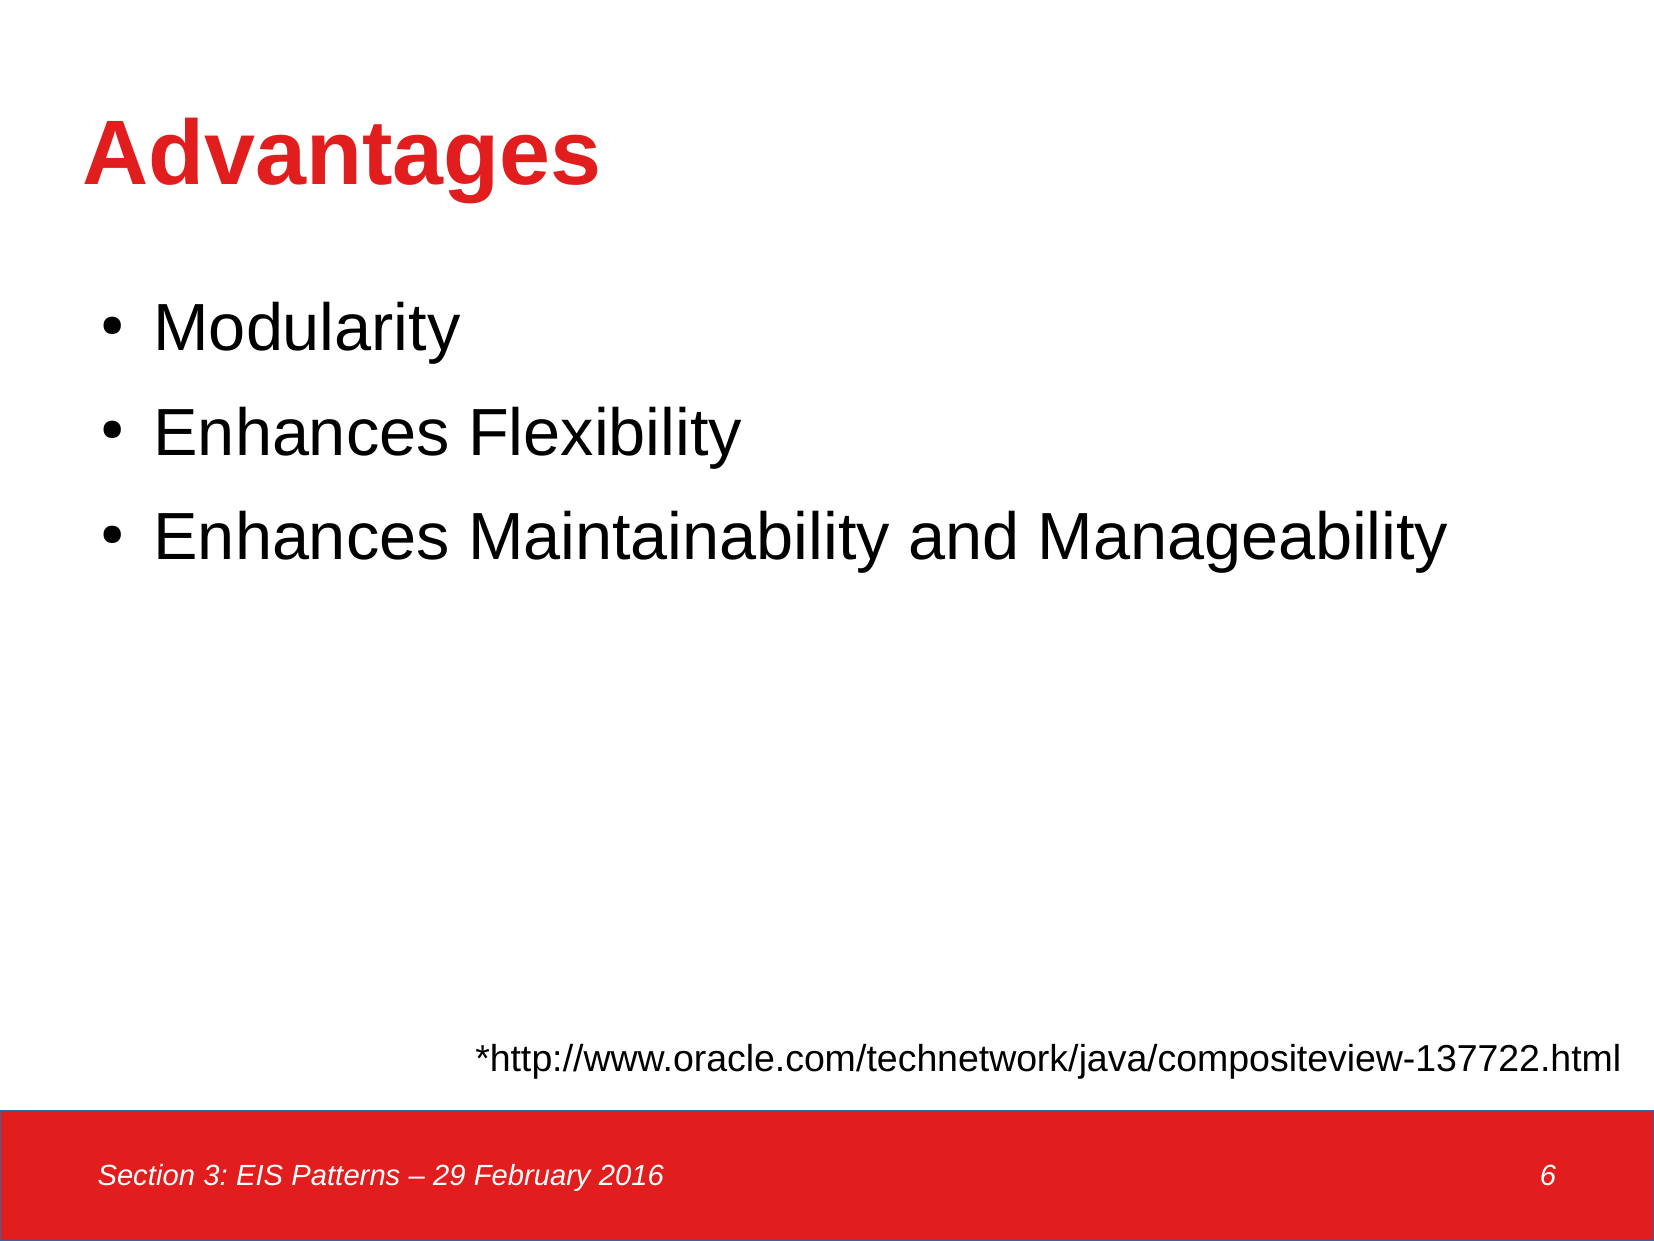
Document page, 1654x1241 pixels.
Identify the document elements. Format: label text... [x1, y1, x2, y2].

text_box *http://www.oracle.com/technetwork/java/compositeview-137722.html [460, 1029, 1637, 1087]
title Advantages [82, 49, 1571, 257]
list Modularity Enhances Flexibility Enhances Maintainability and Manageability [82, 290, 1571, 1010]
